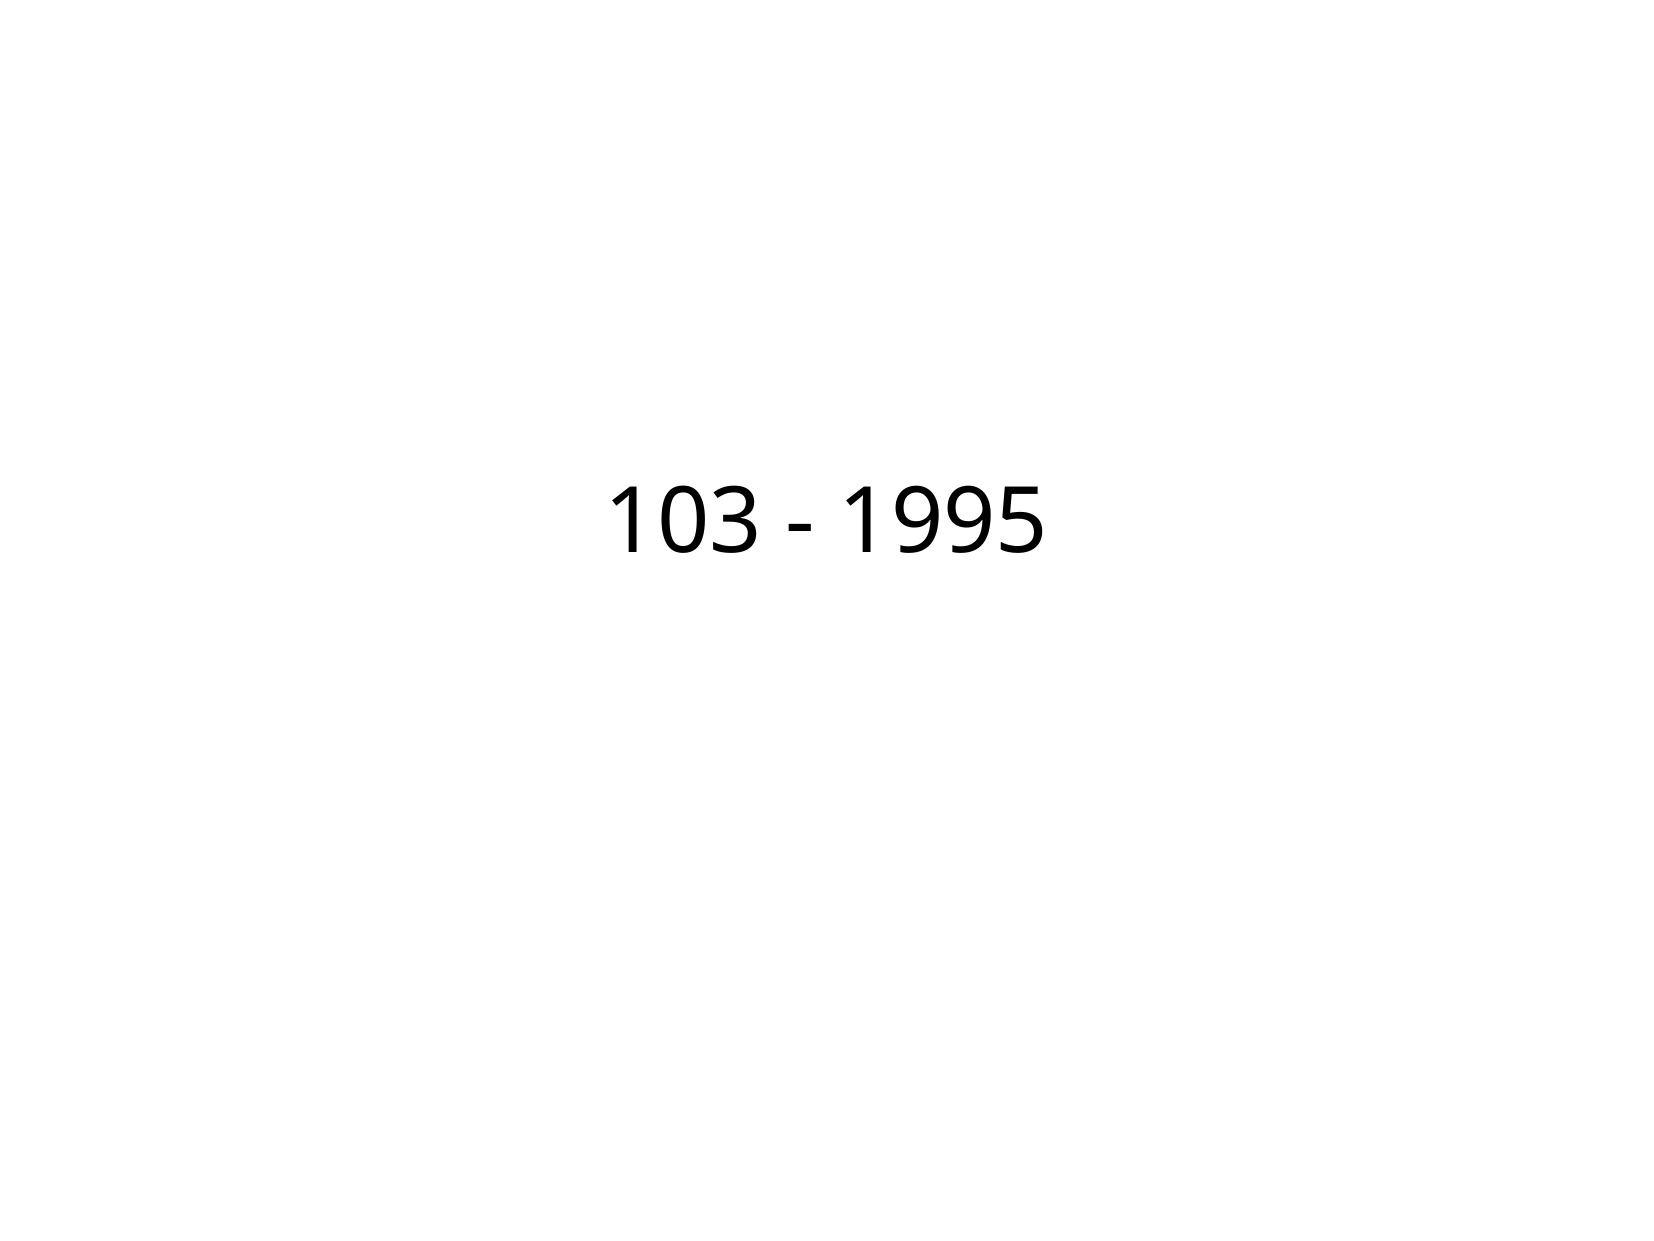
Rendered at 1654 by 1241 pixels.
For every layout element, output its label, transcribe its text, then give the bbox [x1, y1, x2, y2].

subtitle 103 - 1995 [82, 56, 1571, 1102]
